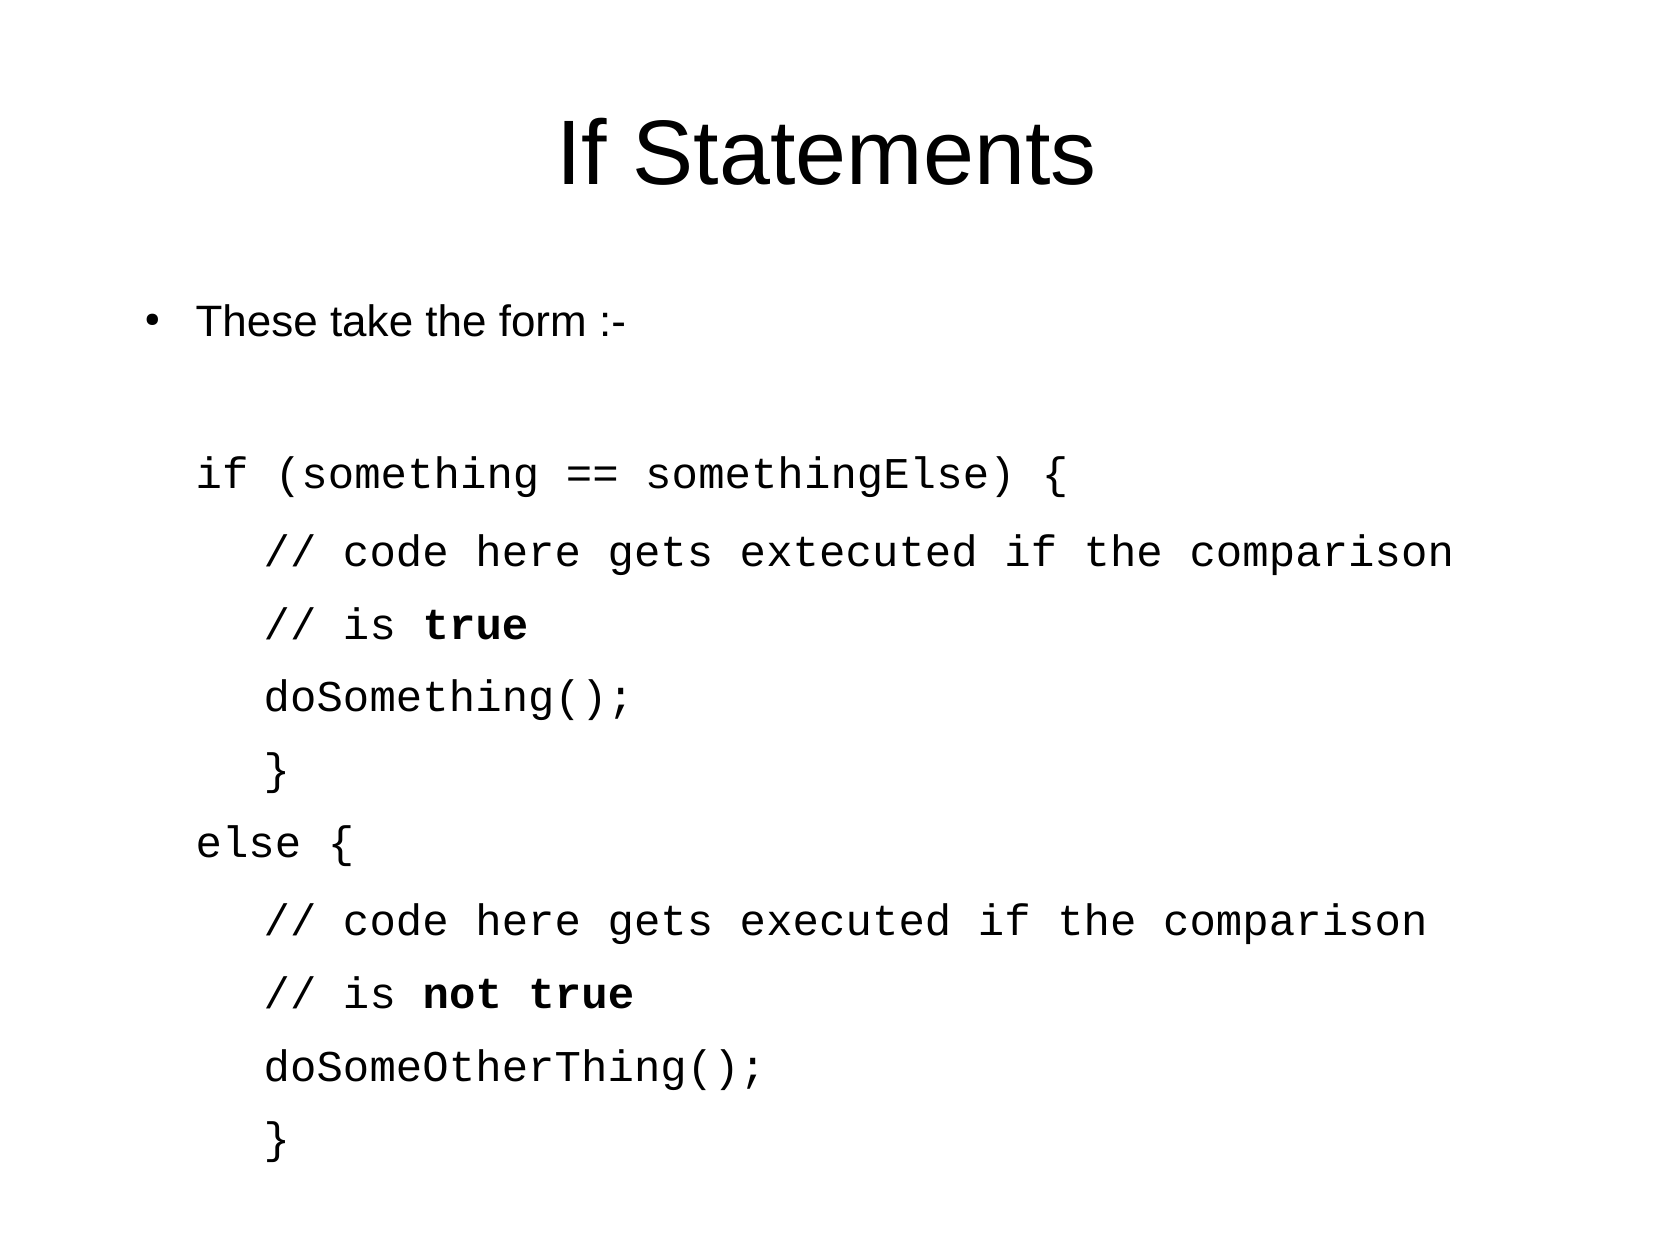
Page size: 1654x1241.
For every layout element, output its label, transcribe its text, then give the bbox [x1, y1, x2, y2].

title If Statements [82, 49, 1571, 257]
list These take the form :- if (something == somethingElse) { // code here gets extecuted if the comparison // is true doSomething(); } else { // code here gets executed if the comparison // is not true doSomeOtherThing(); } [127, 296, 1583, 1170]
